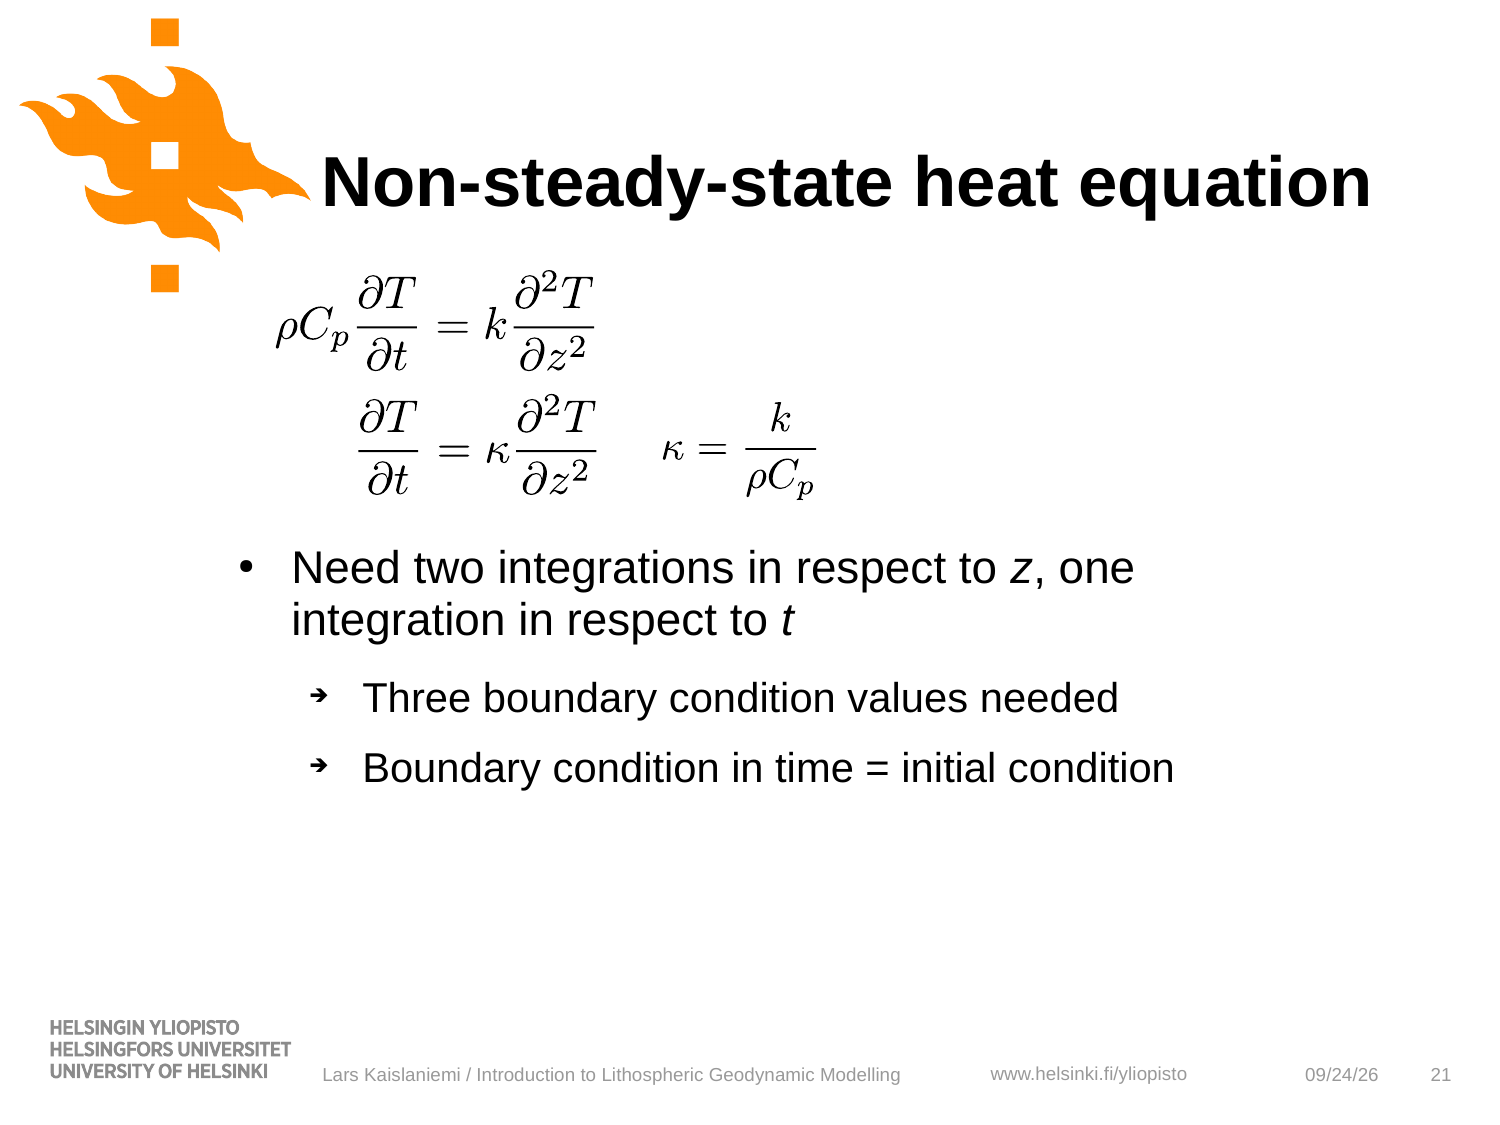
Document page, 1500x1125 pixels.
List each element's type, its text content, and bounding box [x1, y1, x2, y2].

text_box [274, 270, 595, 372]
picture [0, 0, 337, 318]
text_box [358, 393, 597, 496]
picture [32, 1001, 309, 1096]
title Non-steady-state heat equation [321, 87, 1447, 276]
text_box [660, 402, 817, 501]
list Need two integrations in respect to z, one integration in respect to t Three boundary condition values needed Boundary condition in time = initial condition [220, 542, 1346, 793]
